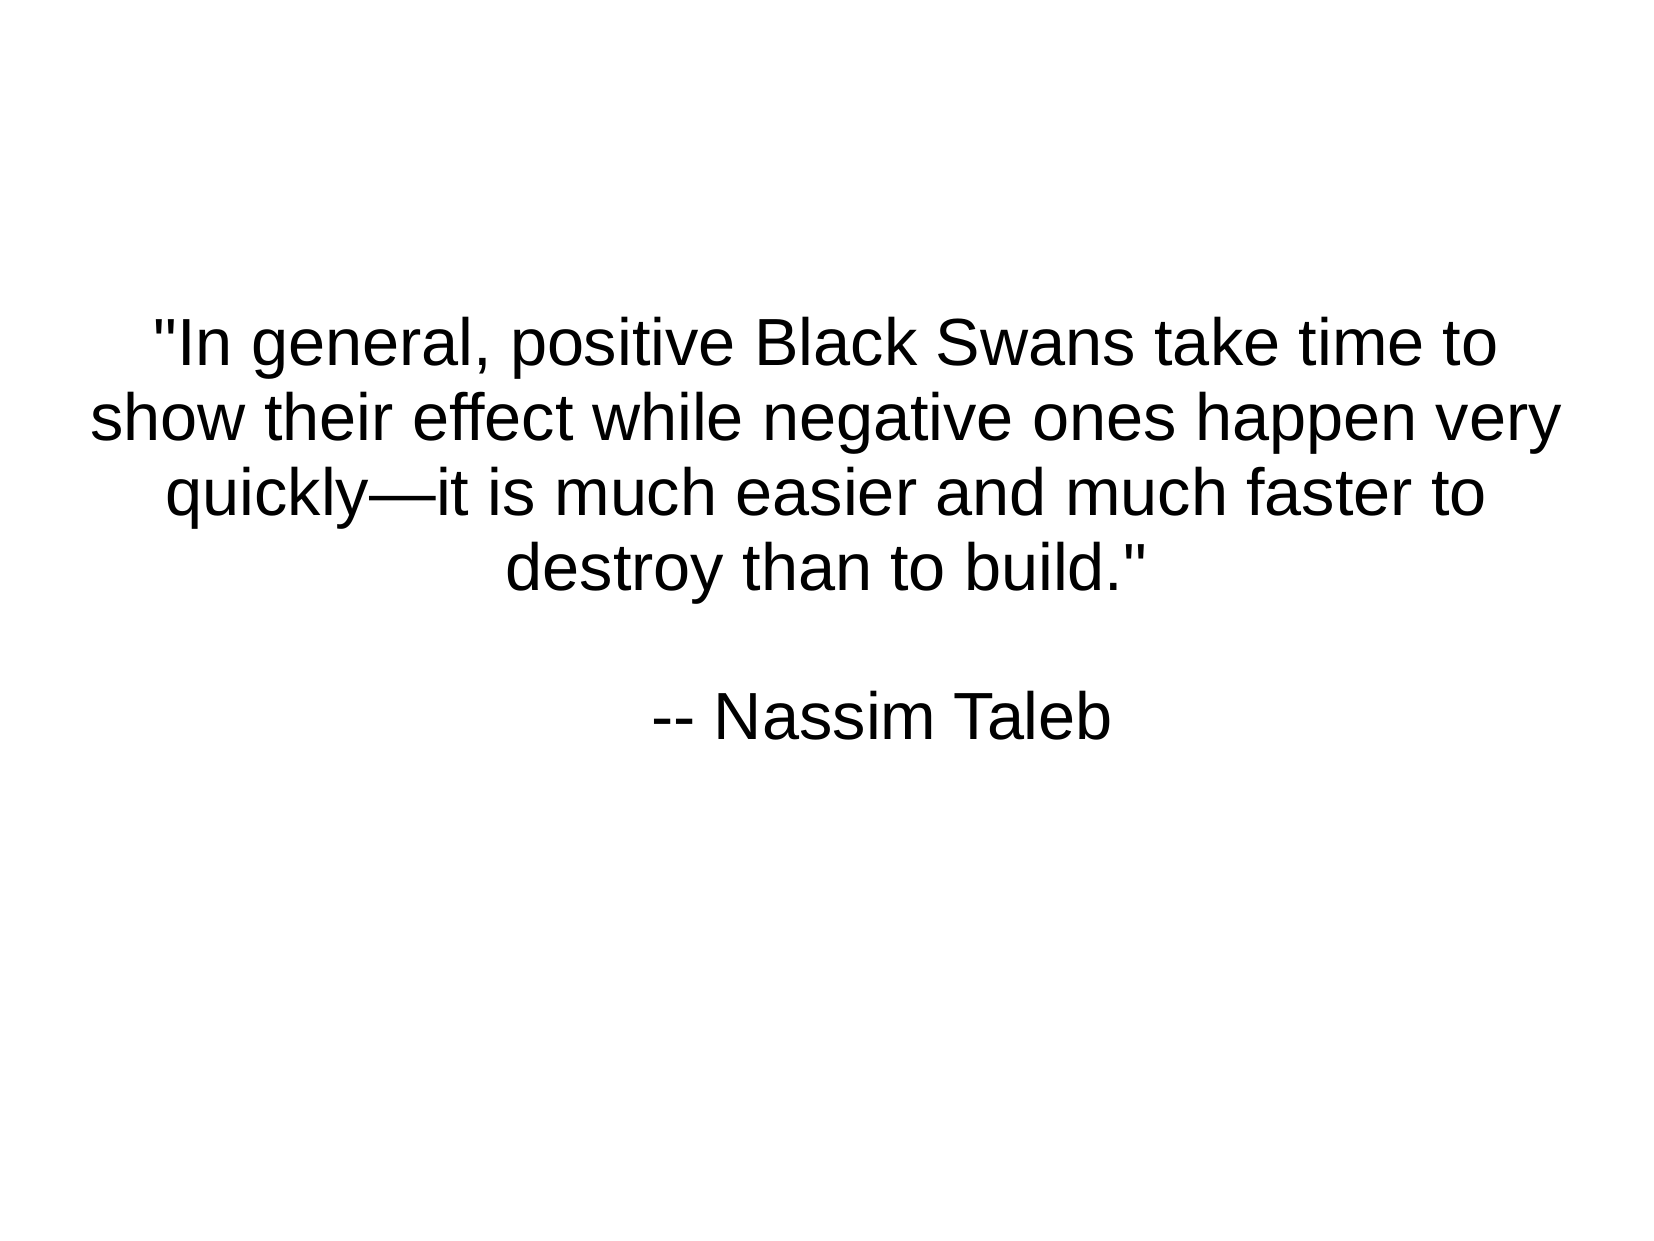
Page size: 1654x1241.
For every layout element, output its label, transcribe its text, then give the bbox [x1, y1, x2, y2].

subtitle "In general, positive Black Swans take time to show their effect while negative ones happen very quickly—it is much easier and much faster to destroy than to build." -- Nassim Taleb [82, 49, 1571, 1010]
